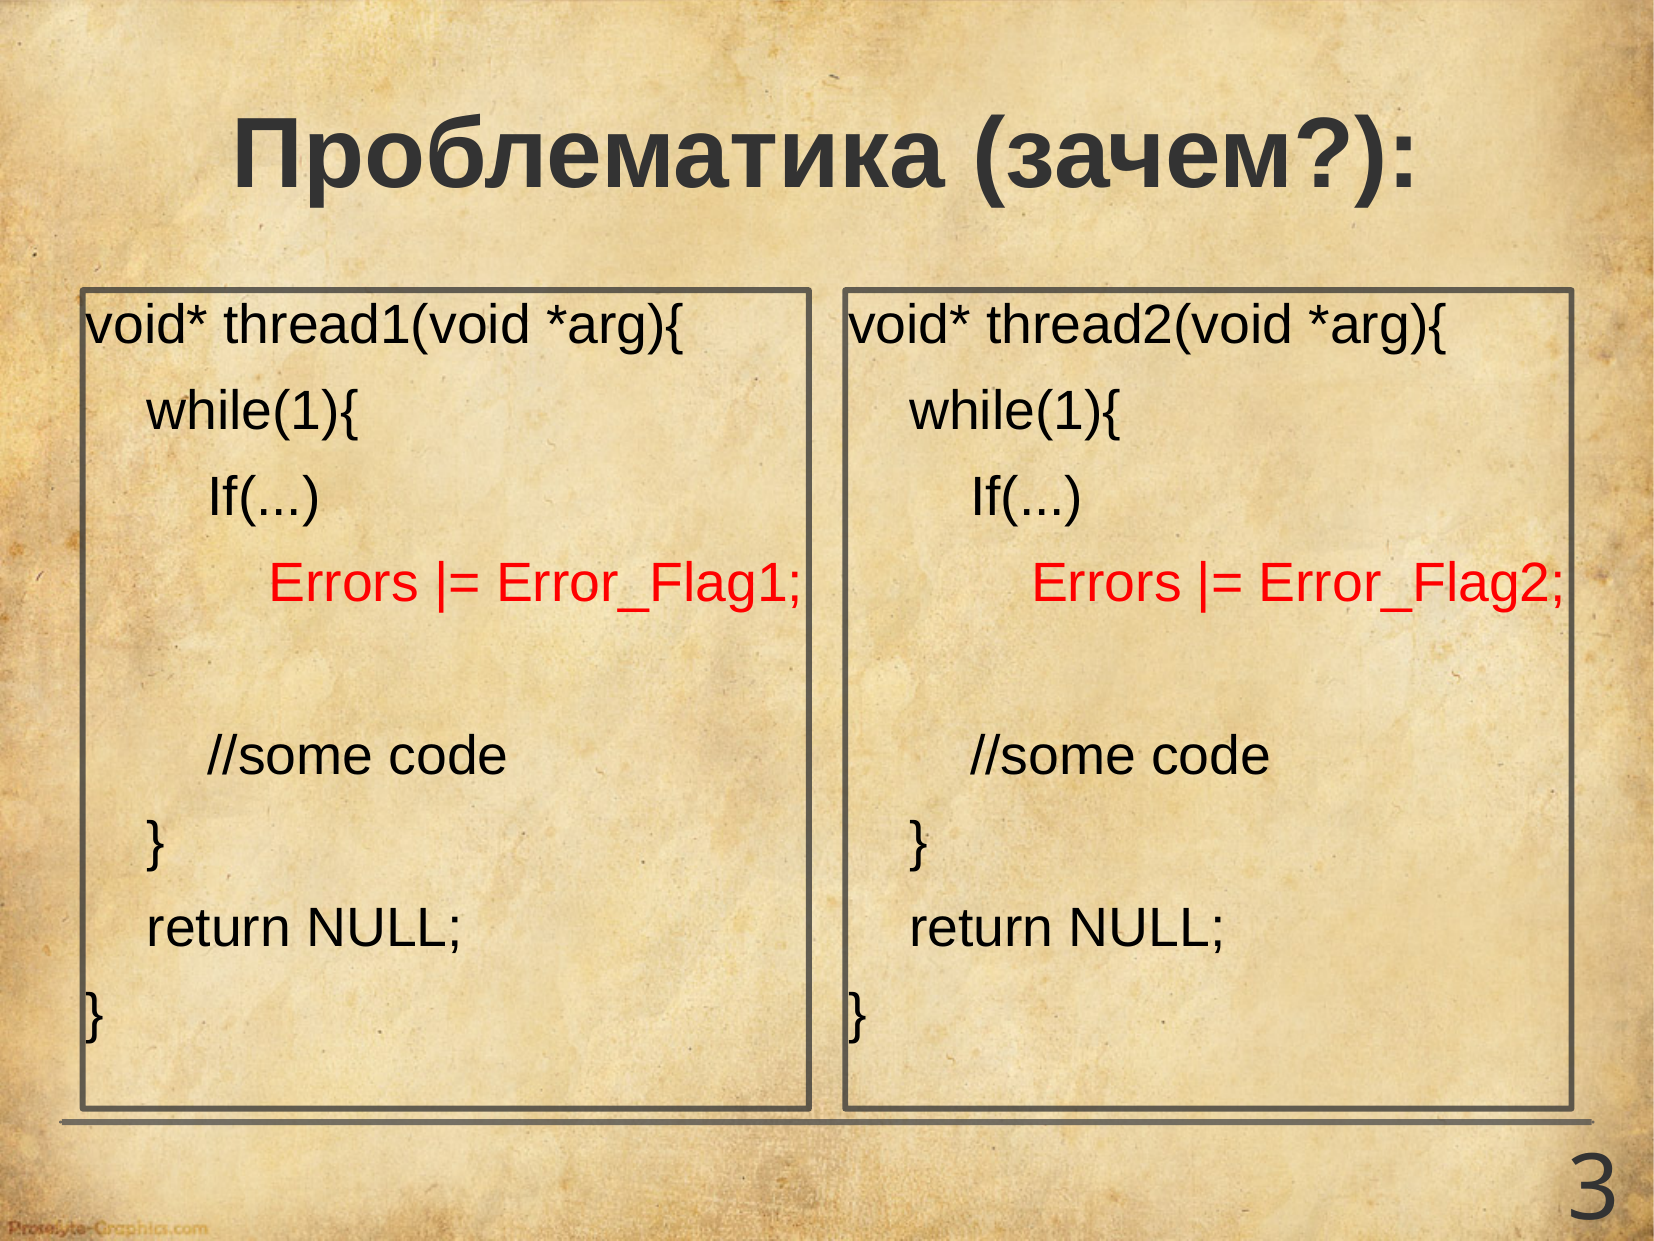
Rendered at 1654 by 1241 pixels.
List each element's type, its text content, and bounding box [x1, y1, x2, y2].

title Проблематика (зачем?): [82, 49, 1571, 257]
picture [0, 0, 1654, 1241]
list void* thread2(void *arg){ while(1){ If(...) Errors |= Error_Flag2; //some code } return NULL; } [845, 290, 1572, 1109]
list void* thread1(void *arg){ while(1){ If(...) Errors |= Error_Flag1; //some code } return NULL; } [82, 290, 809, 1109]
text_box <номер> [1553, 1114, 1648, 1236]
